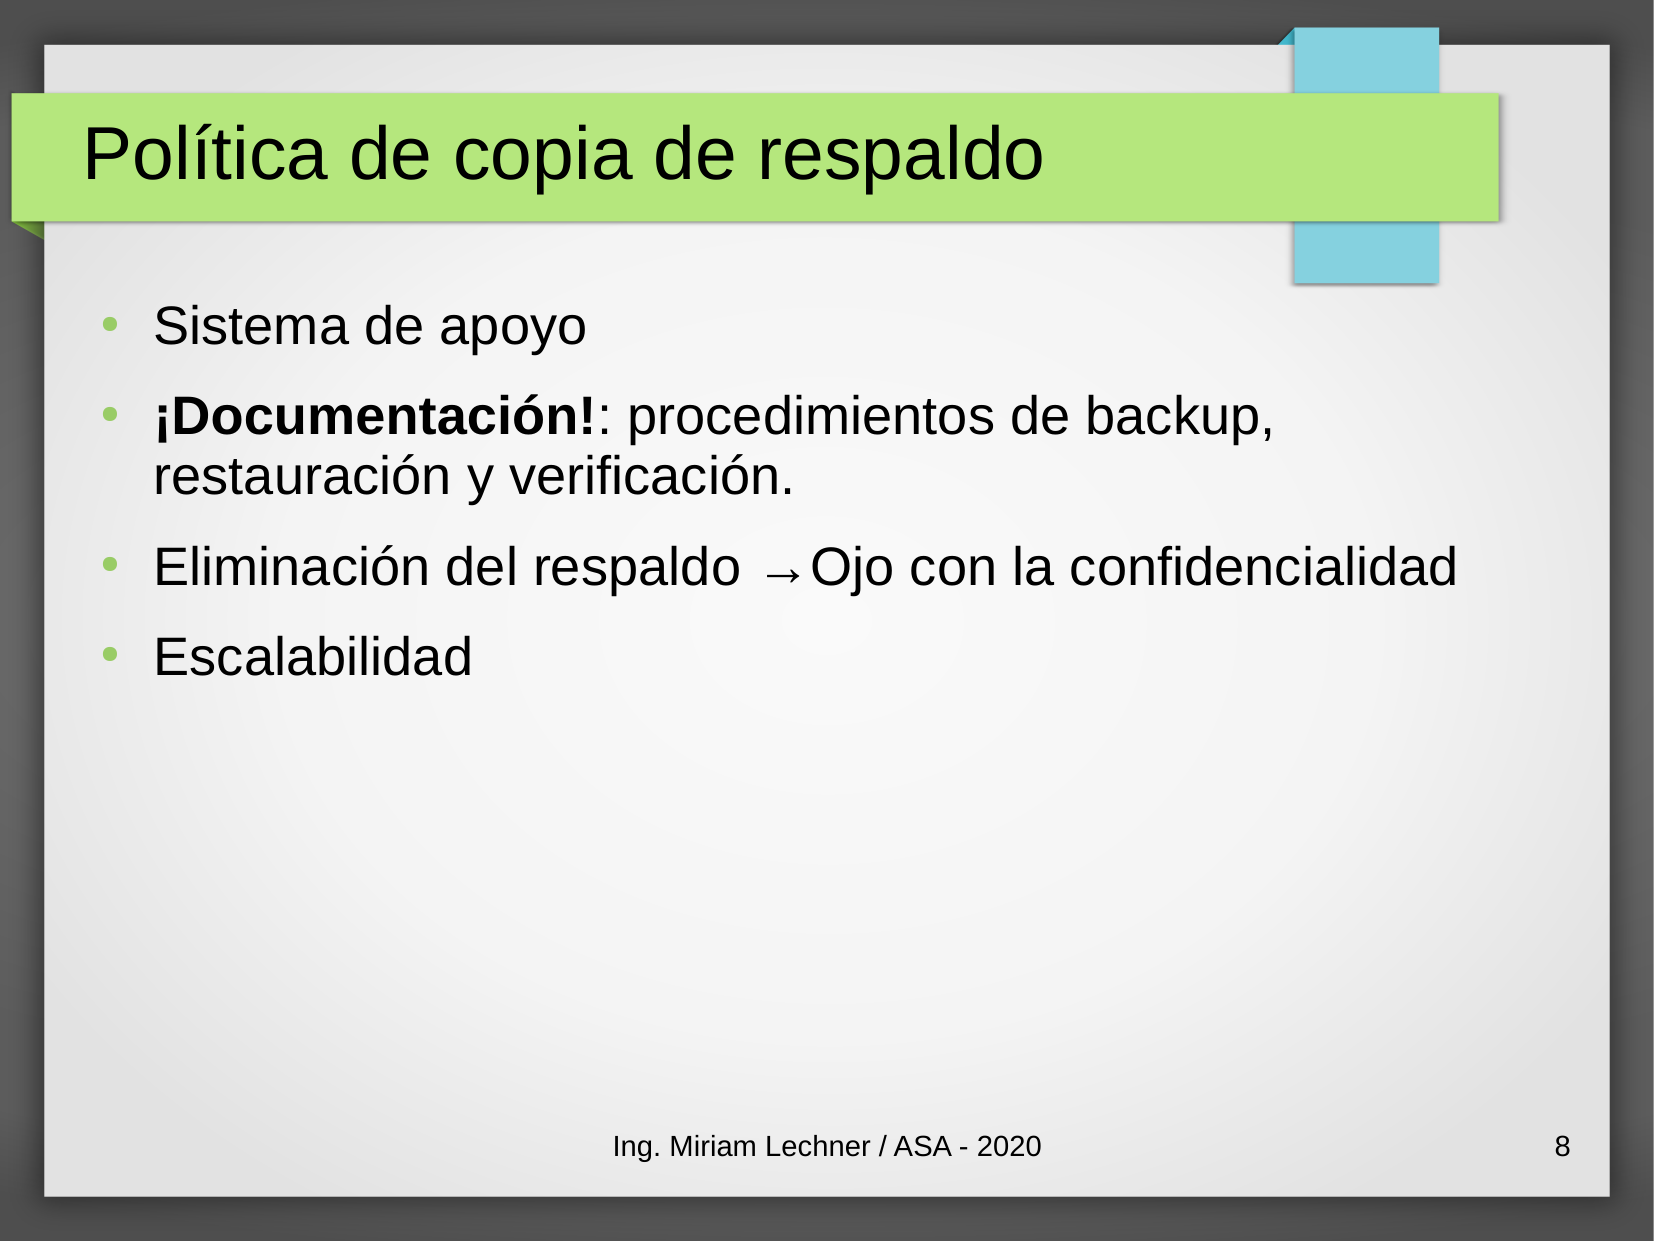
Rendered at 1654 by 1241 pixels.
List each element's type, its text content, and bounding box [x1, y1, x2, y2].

title Política de copia de respaldo [82, 94, 1264, 213]
picture [0, 0, 1654, 1241]
list Sistema de apoyo ¡Documentación!: procedimientos de backup, restauración y verificación. Eliminación del respaldo →Ojo con la confidencialidad Escalabilidad [82, 295, 1571, 1015]
